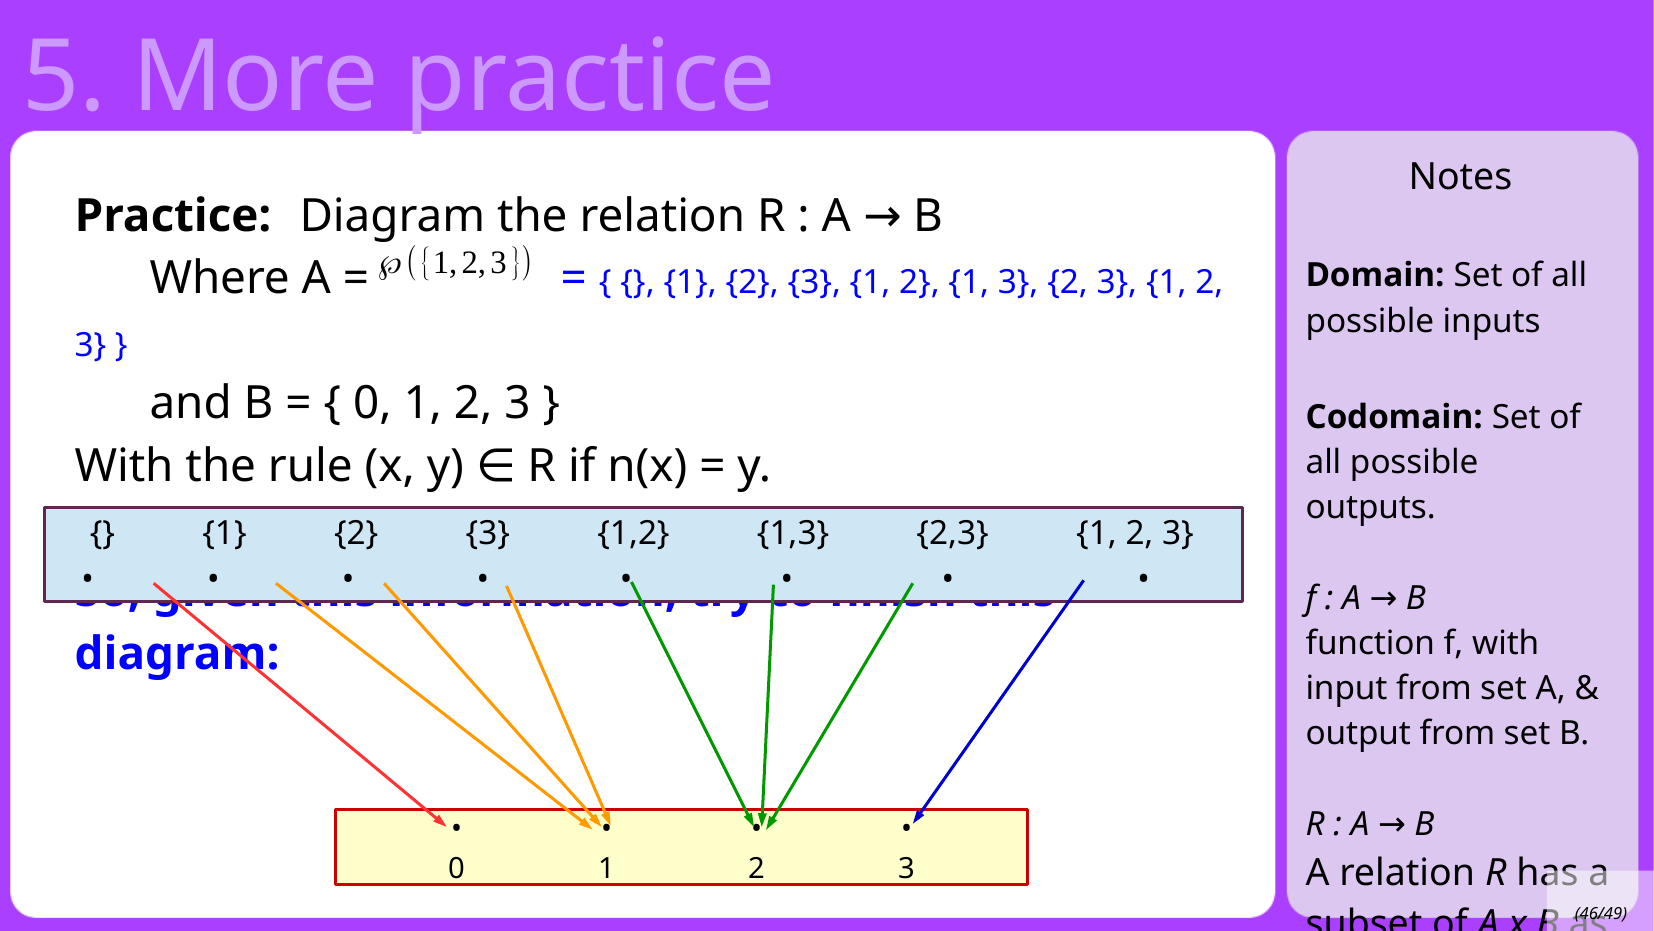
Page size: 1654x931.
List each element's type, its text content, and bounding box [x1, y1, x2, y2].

text_box • • • • 0 1 2 3 [335, 809, 1028, 885]
picture [1437, 918, 1449, 931]
chart [369, 242, 541, 283]
text_box Notes Domain: Set of all possible inputs Codomain: Set of all possible outputs. f : A → B function f, with input from set A, & output from set B. R : A → B A relation R has a subset of A x B as its rule. [1290, 141, 1631, 819]
picture [1393, 918, 1403, 924]
text_box Practice: Diagram the relation R : A → B Where A = = { {}, {1}, {2}, {3}, {1, 2}, {1, 3}, {2, 3}, {1, 2, 3} } and B = { 0, 1, 2, 3 } With the rule (x, y) ∈ R if n(x) = y. So, given this information, try to finish this diagram: [74, 182, 1234, 507]
text_box {} {1} {2} {3} {1,2} {1,3} {2,3} {1, 2, 3} • • • • • • • • [44, 507, 1243, 602]
title 5. More practice [22, 13, 1511, 130]
picture [1485, 913, 1492, 925]
picture [0, 0, 1654, 931]
picture [1352, 918, 1364, 931]
text_box (<number>/49) [1546, 877, 1654, 931]
